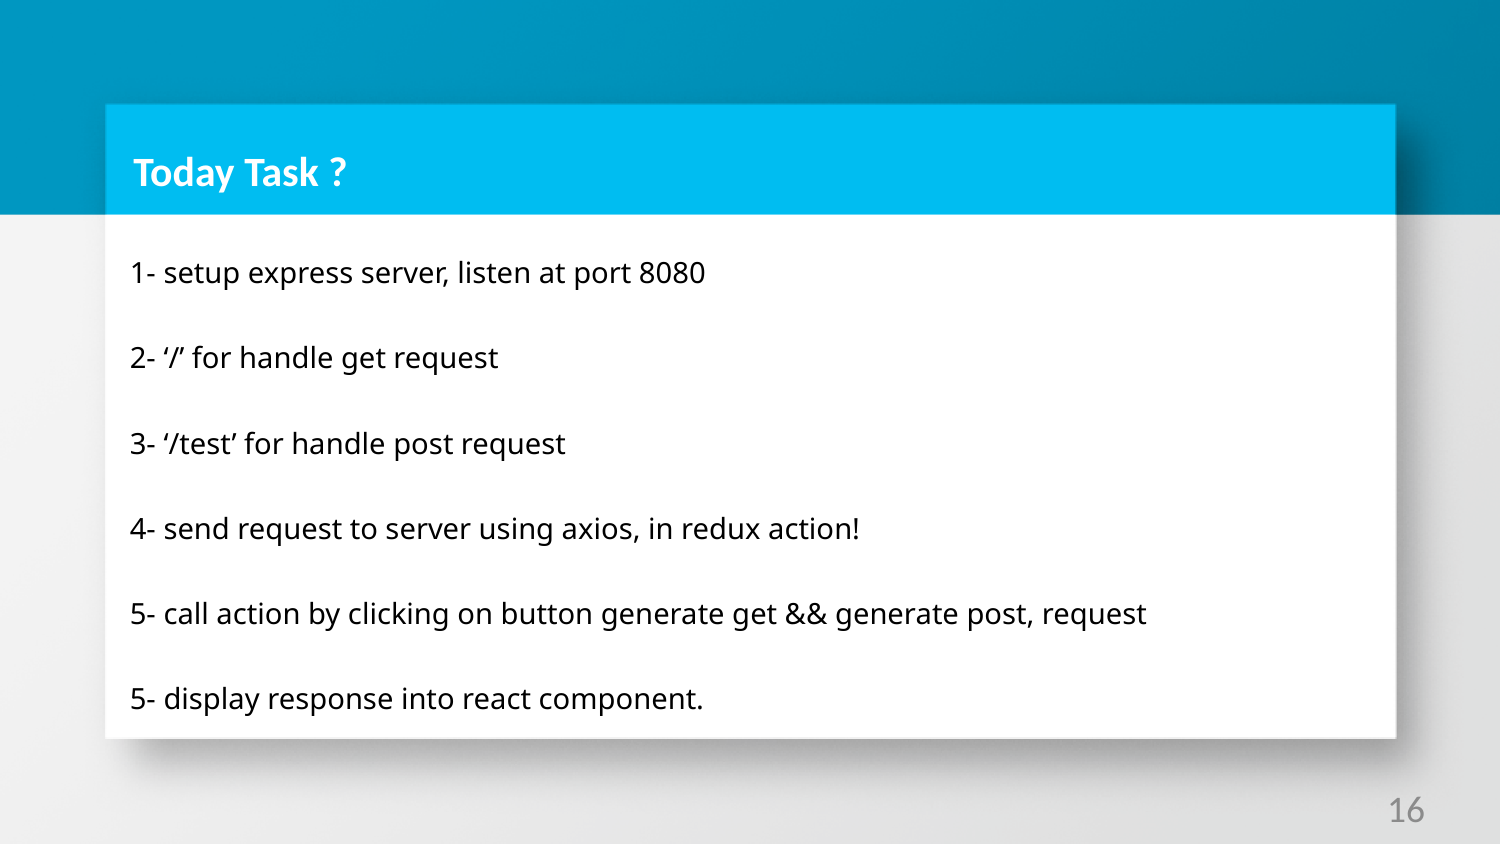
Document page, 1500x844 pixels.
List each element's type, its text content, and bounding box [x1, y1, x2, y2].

picture [0, 215, 1500, 844]
text_box 1- setup express server, listen at port 8080 2- ‘/’ for handle get request 3- ‘/test’ for handle post request 4- send request to server using axios, in redux action! 5- call action by clicking on button generate get && generate post, request 5- display response into react component. [115, 245, 1216, 681]
title Today Task ? [131, 142, 901, 196]
